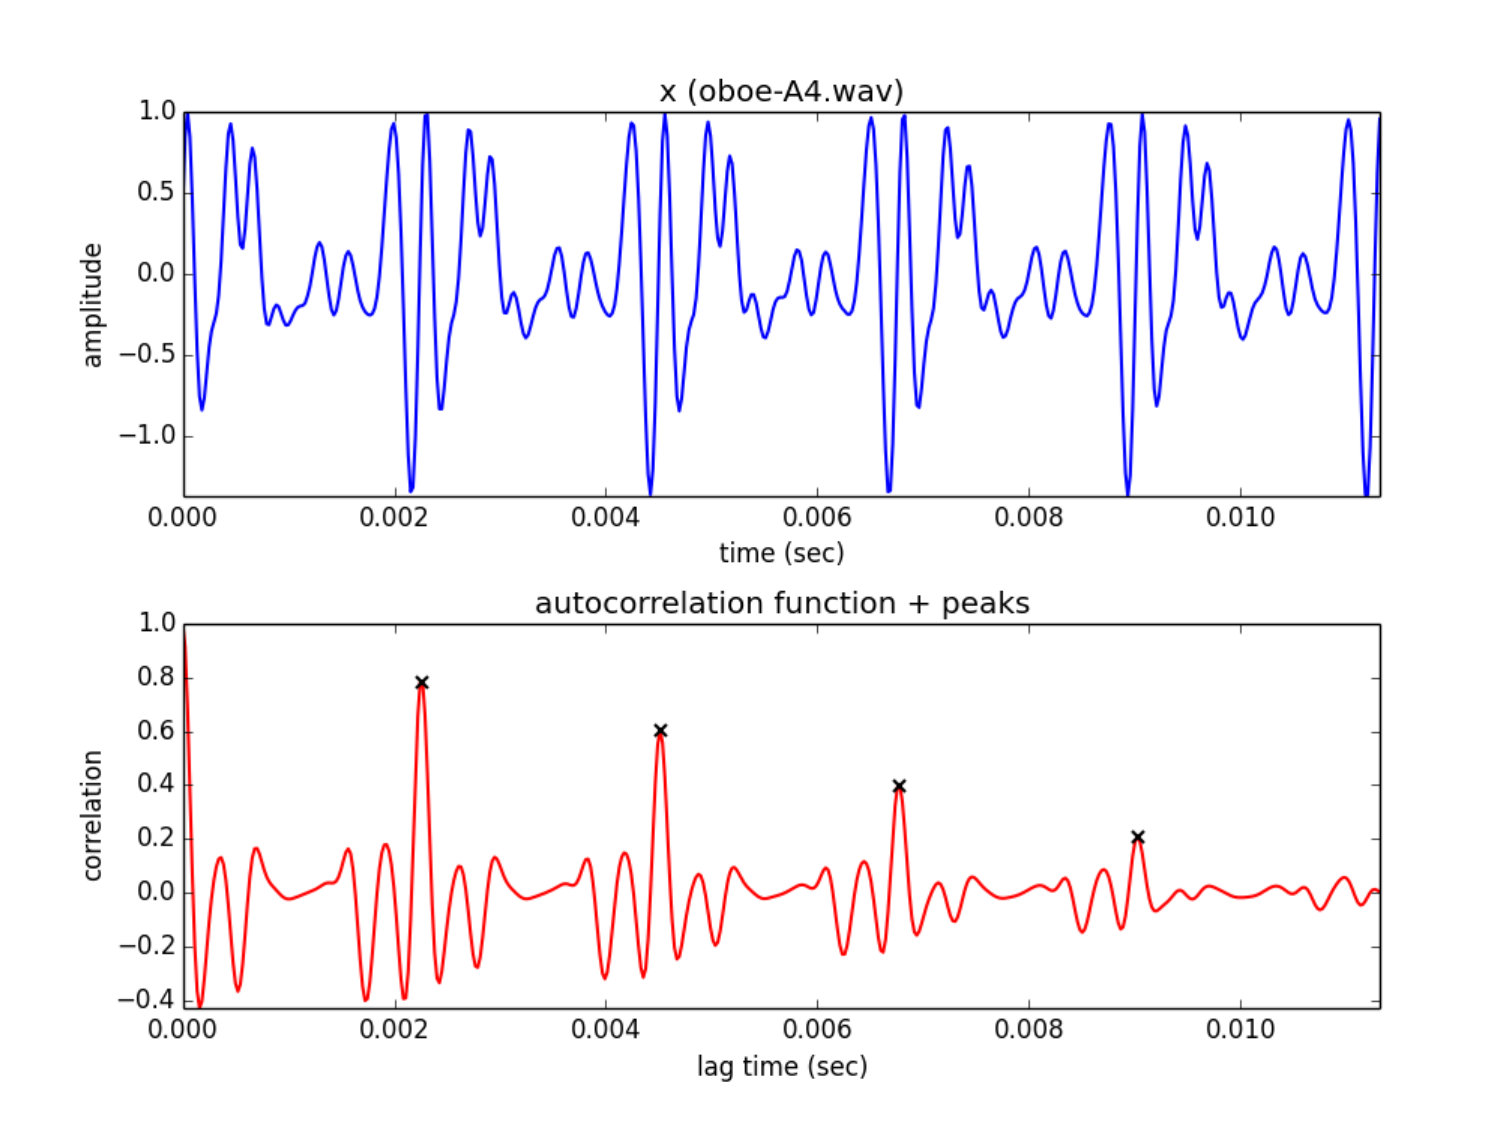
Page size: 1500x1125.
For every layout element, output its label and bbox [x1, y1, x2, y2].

picture [56, 52, 1407, 1103]
